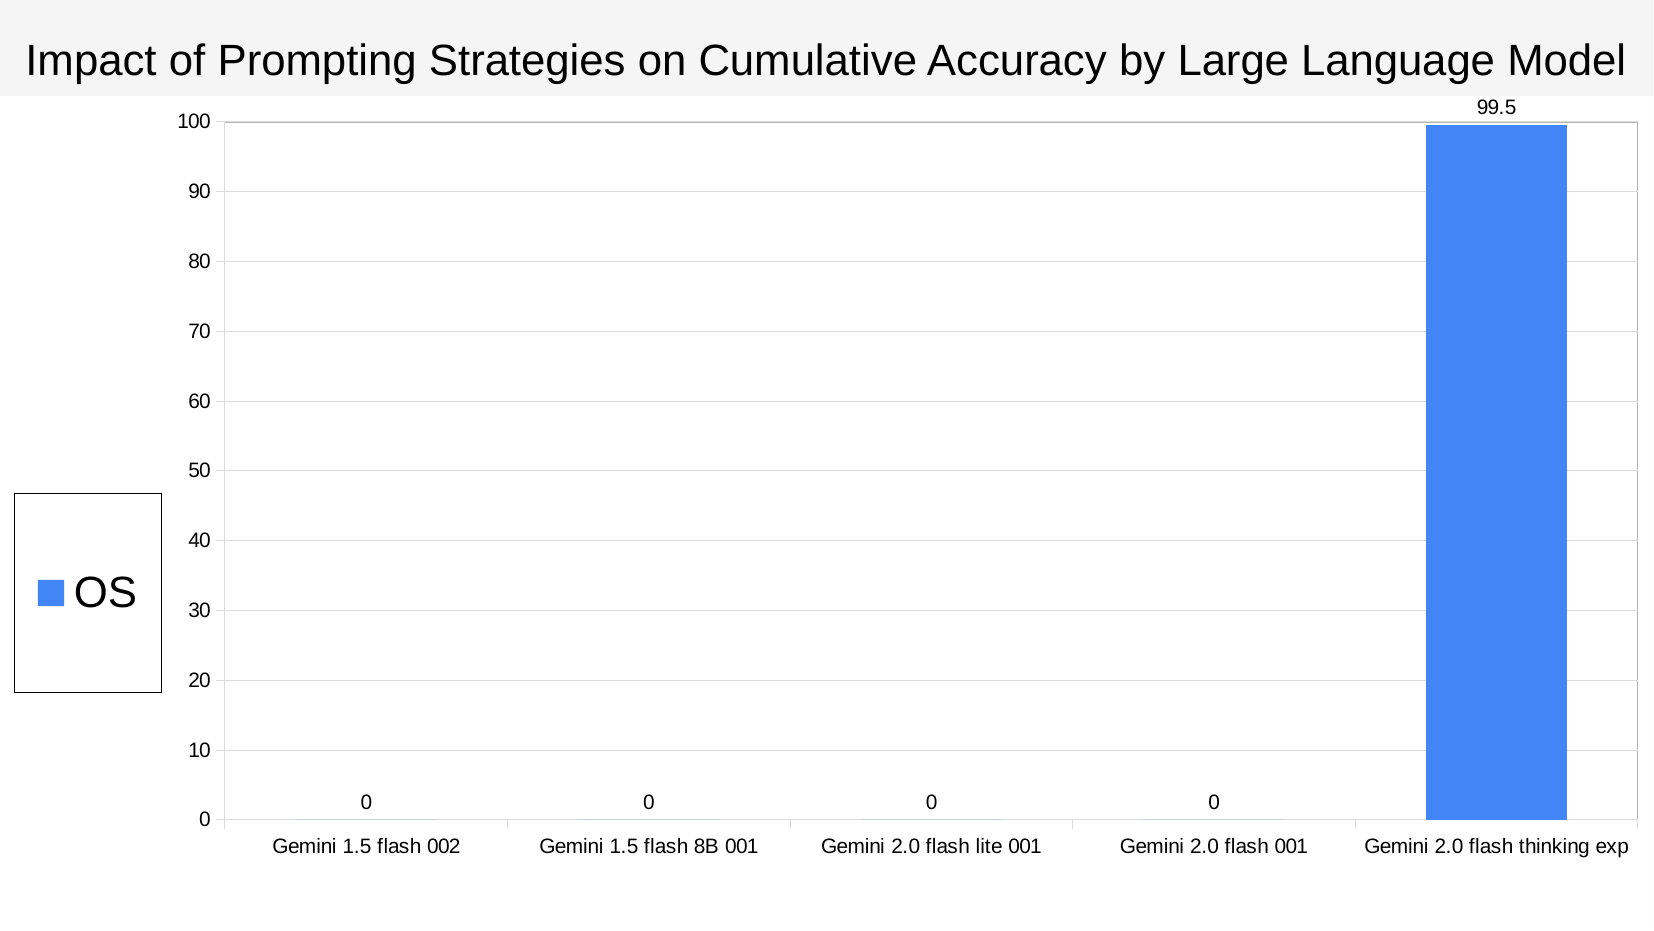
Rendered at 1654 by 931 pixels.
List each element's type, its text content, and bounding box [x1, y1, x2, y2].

chart [0, 96, 1654, 931]
title Impact of Prompting Strategies on Cumulative Accuracy by Large Language Model [0, 29, 1654, 92]
